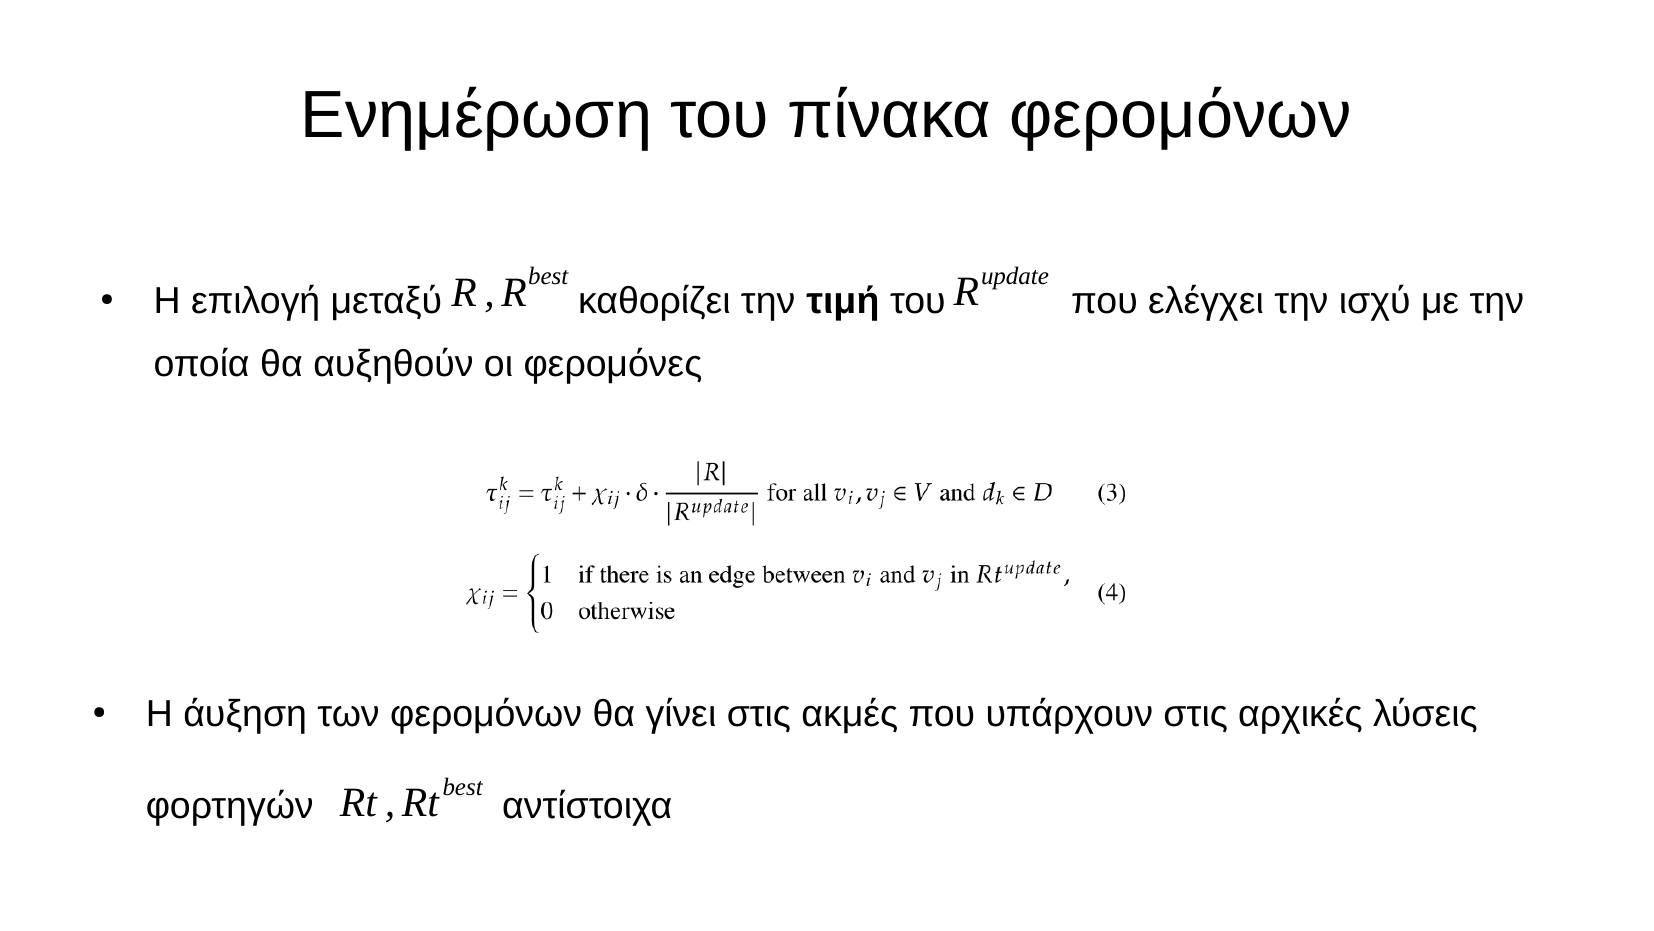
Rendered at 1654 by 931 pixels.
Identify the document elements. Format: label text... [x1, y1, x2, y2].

chart [337, 772, 485, 826]
chart [951, 262, 1051, 315]
picture [450, 449, 1136, 600]
chart [450, 262, 571, 315]
list Η επιλογή μεταξύ καθορίζει την τιμή του που ελέγχει την ισχύ με την οποία θα αυξηθούν οι φερομόνες [82, 187, 1571, 488]
list Η άυξηση των φερομόνων θα γίνει στις ακμές που υπάρχουν στις αρχικές λύσεις φορτηγών αντίστοιχα [75, 600, 1564, 901]
title Ενημέρωση του πίνακα φερομόνων [82, 37, 1571, 187]
